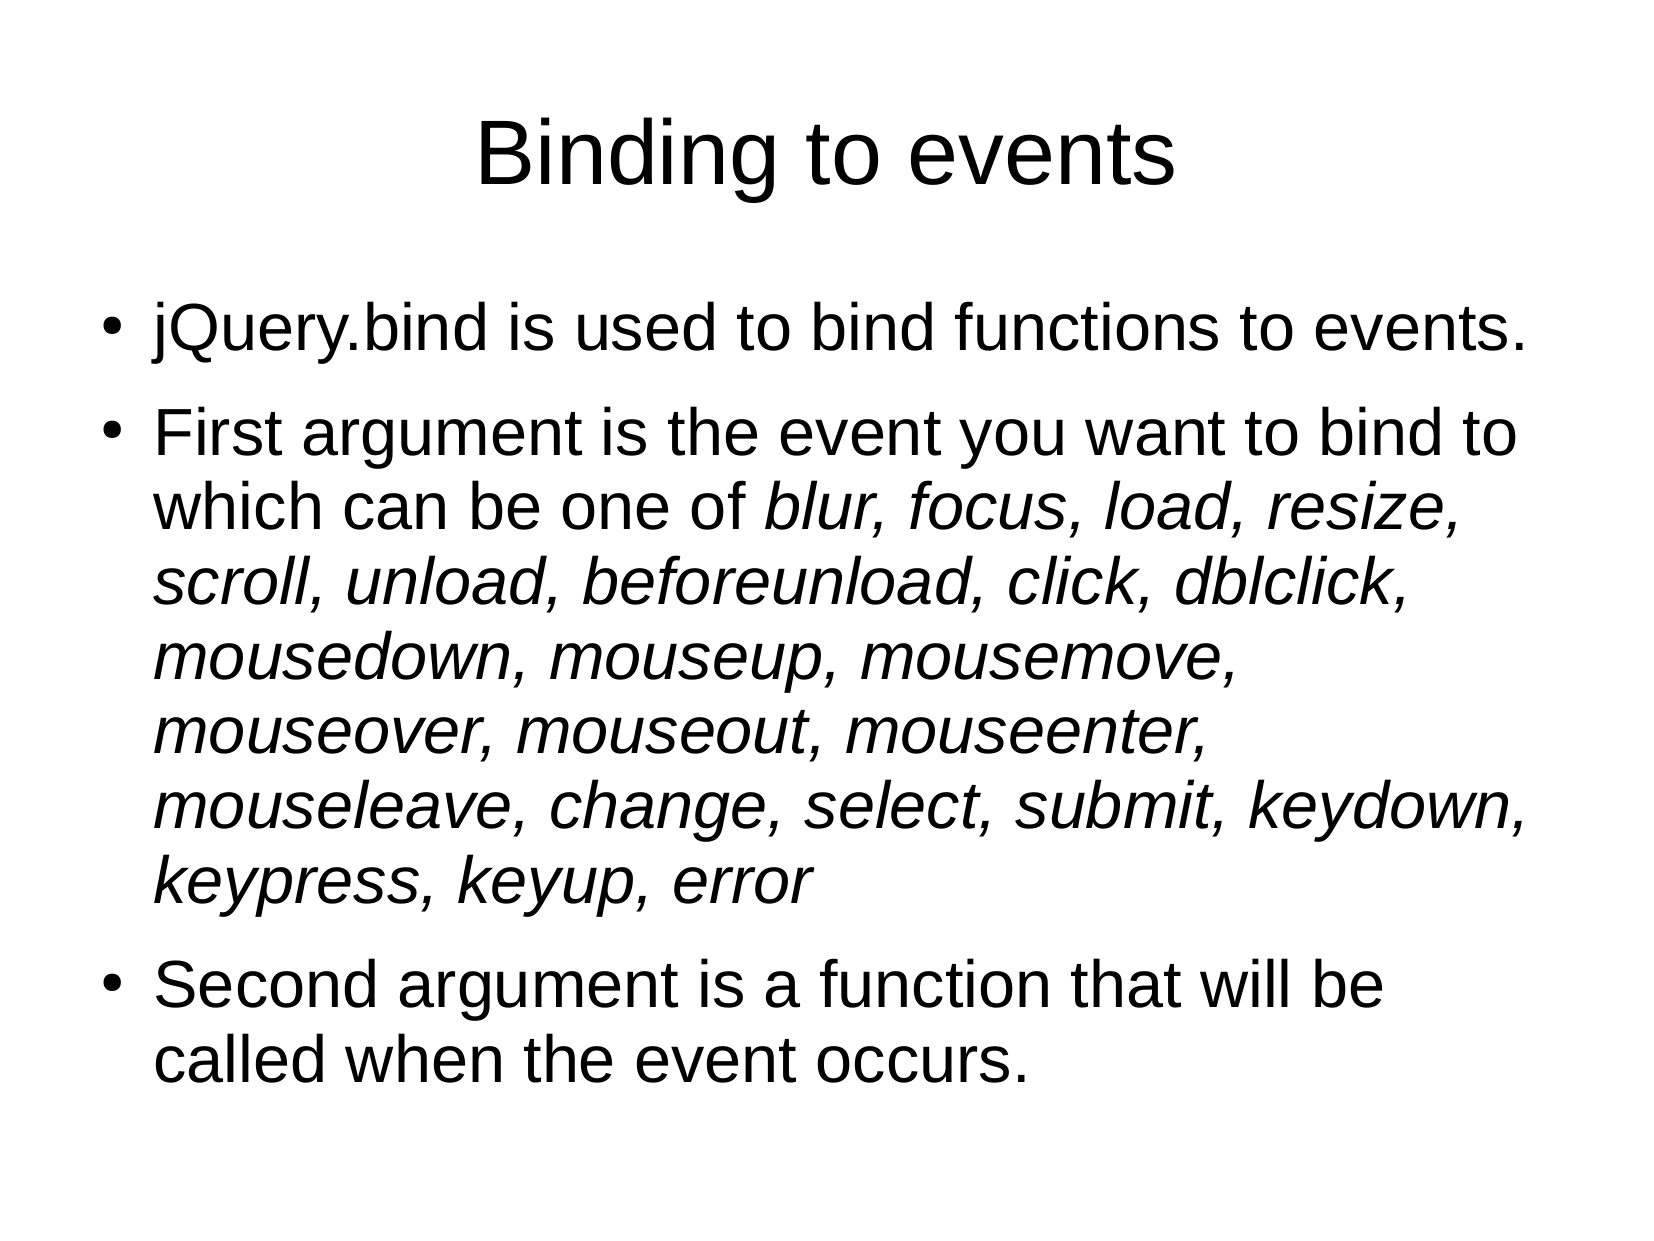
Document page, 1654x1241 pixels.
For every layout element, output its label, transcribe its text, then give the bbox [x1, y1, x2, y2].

list jQuery.bind is used to bind functions to events. First argument is the event you want to bind to which can be one of blur, focus, load, resize, scroll, unload, beforeunload, click, dblclick, mousedown, mouseup, mousemove, mouseover, mouseout, mouseenter, mouseleave, change, select, submit, keydown, keypress, keyup, error Second argument is a function that will be called when the event occurs. [82, 290, 1571, 1109]
title Binding to events [82, 49, 1571, 257]
